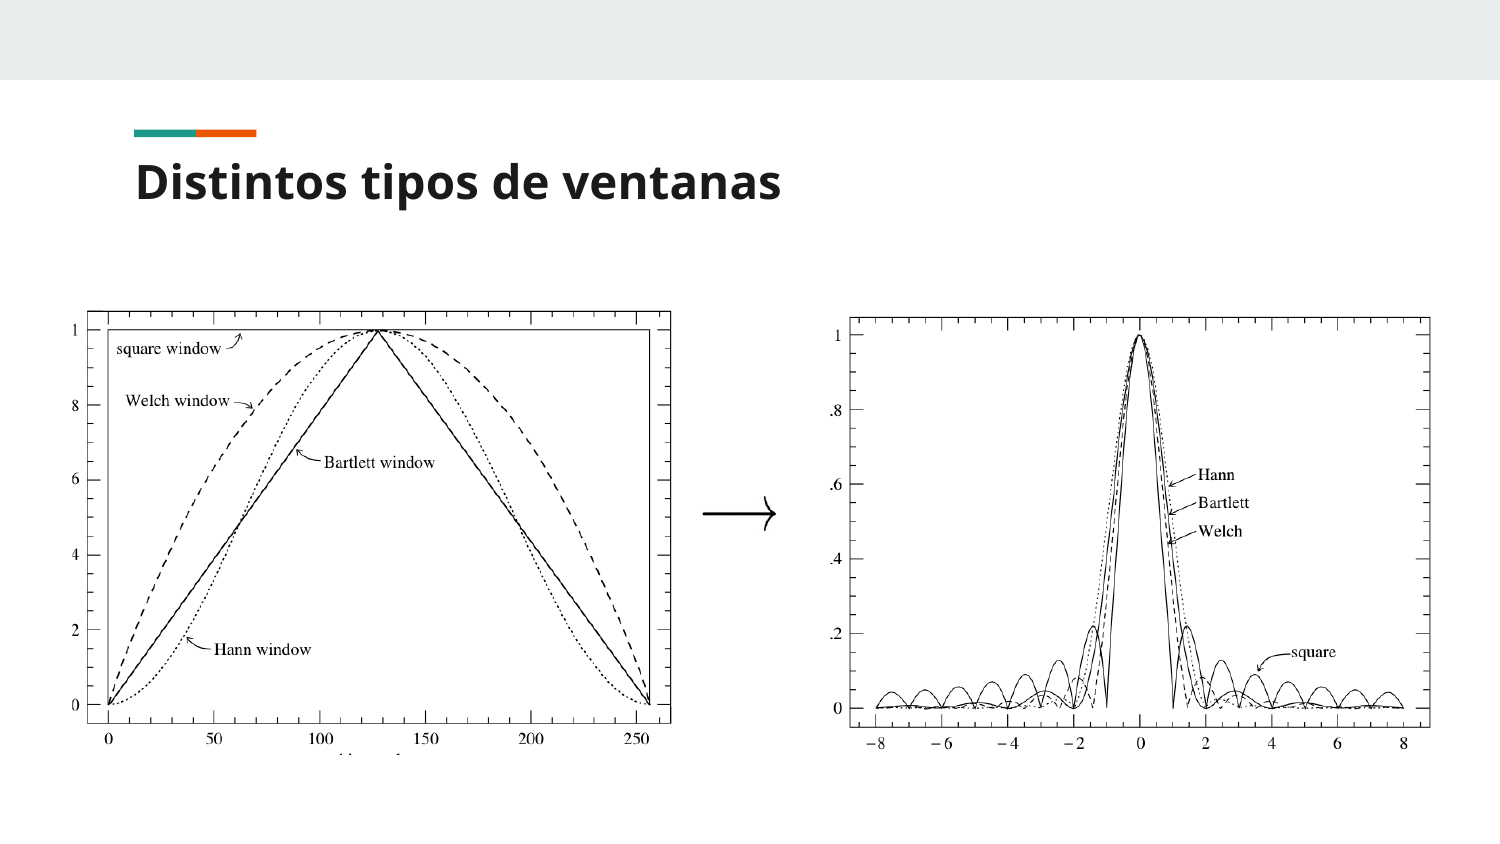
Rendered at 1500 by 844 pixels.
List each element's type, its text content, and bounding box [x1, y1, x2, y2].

picture [72, 306, 686, 755]
picture [823, 307, 1436, 754]
picture [698, 496, 776, 532]
title Distintos tipos de ventanas [119, 137, 1381, 225]
